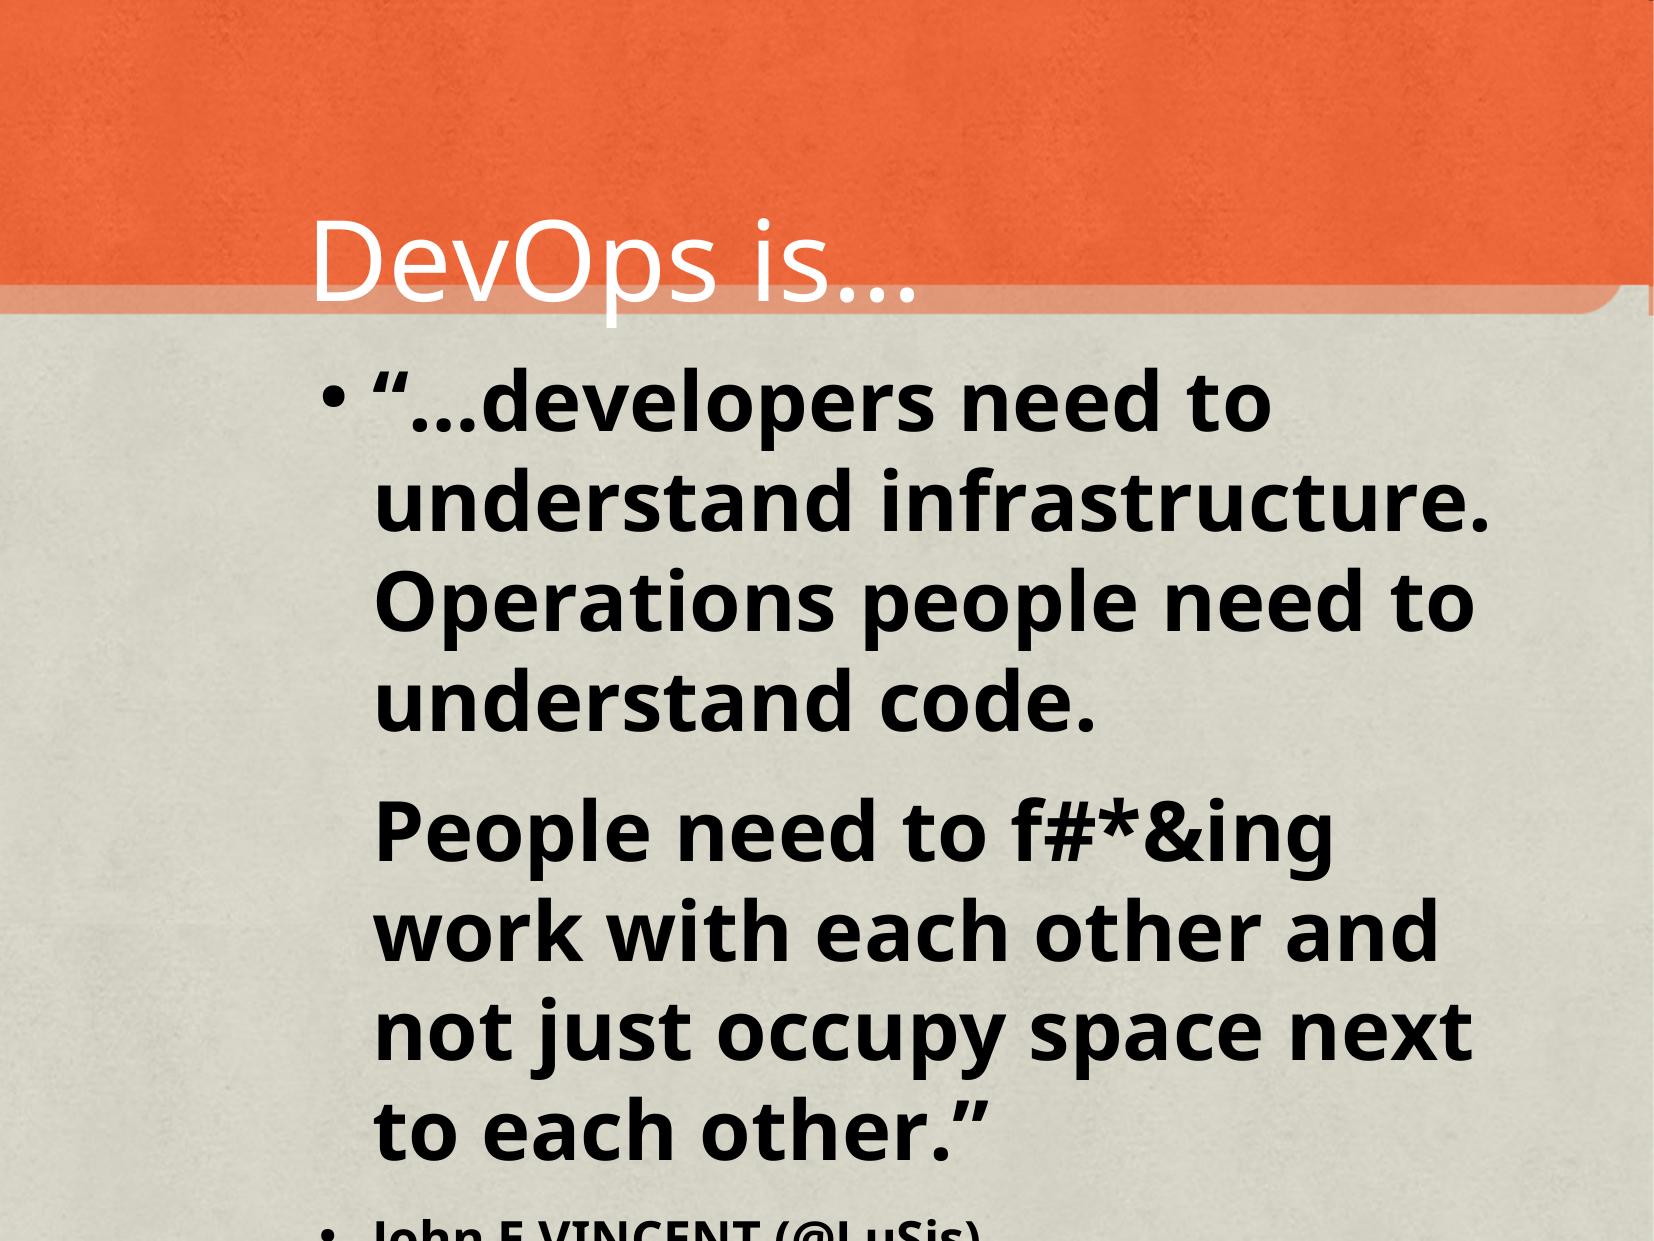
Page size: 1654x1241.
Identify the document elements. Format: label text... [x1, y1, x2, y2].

picture [0, 0, 1654, 1241]
title DevOps is... [306, 189, 1654, 317]
list “…developers need to understand infrastructure. Operations people need to understand code. People need to f#*&ing work with each other and not just occupy space next to each other.” John E VINCENT (@LuSis) [301, 348, 1524, 1241]
